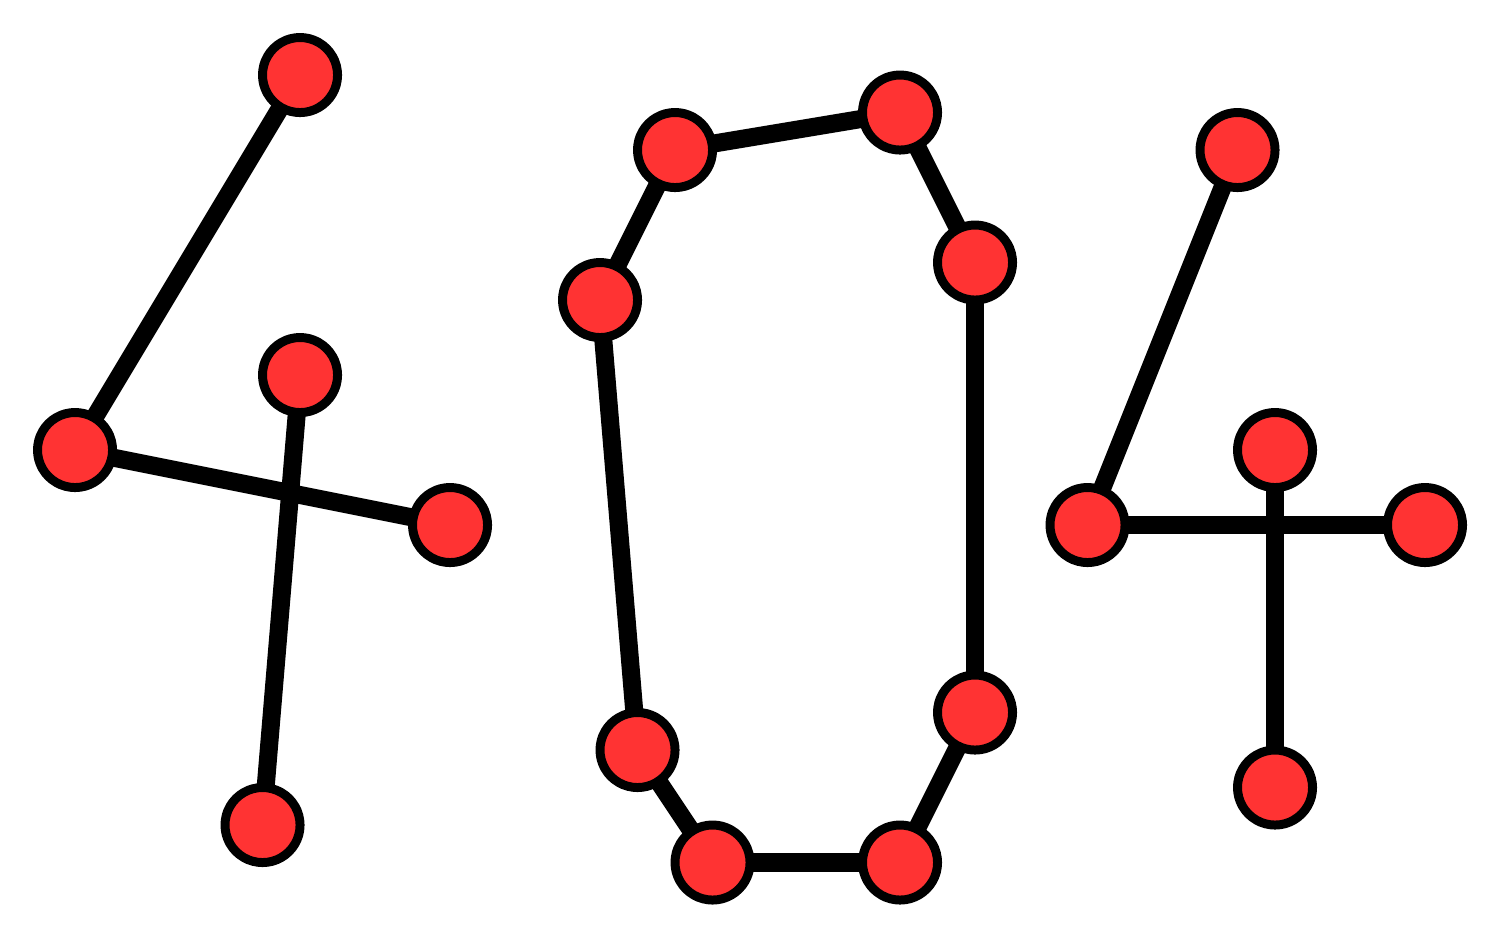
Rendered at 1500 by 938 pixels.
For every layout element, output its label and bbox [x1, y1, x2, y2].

text_box [937, 675, 1013, 751]
text_box [862, 825, 938, 901]
text_box [562, 262, 638, 338]
text_box [1387, 487, 1463, 563]
text_box [637, 112, 713, 188]
text_box [1050, 487, 1126, 563]
text_box [862, 75, 938, 151]
text_box [262, 337, 338, 413]
text_box [675, 825, 751, 901]
text_box [37, 412, 113, 488]
text_box [262, 37, 338, 113]
text_box [412, 487, 488, 563]
text_box [937, 225, 1013, 301]
text_box [1200, 112, 1276, 188]
text_box [1237, 412, 1313, 488]
text_box [1237, 750, 1313, 826]
text_box [600, 712, 676, 788]
text_box [225, 787, 301, 863]
